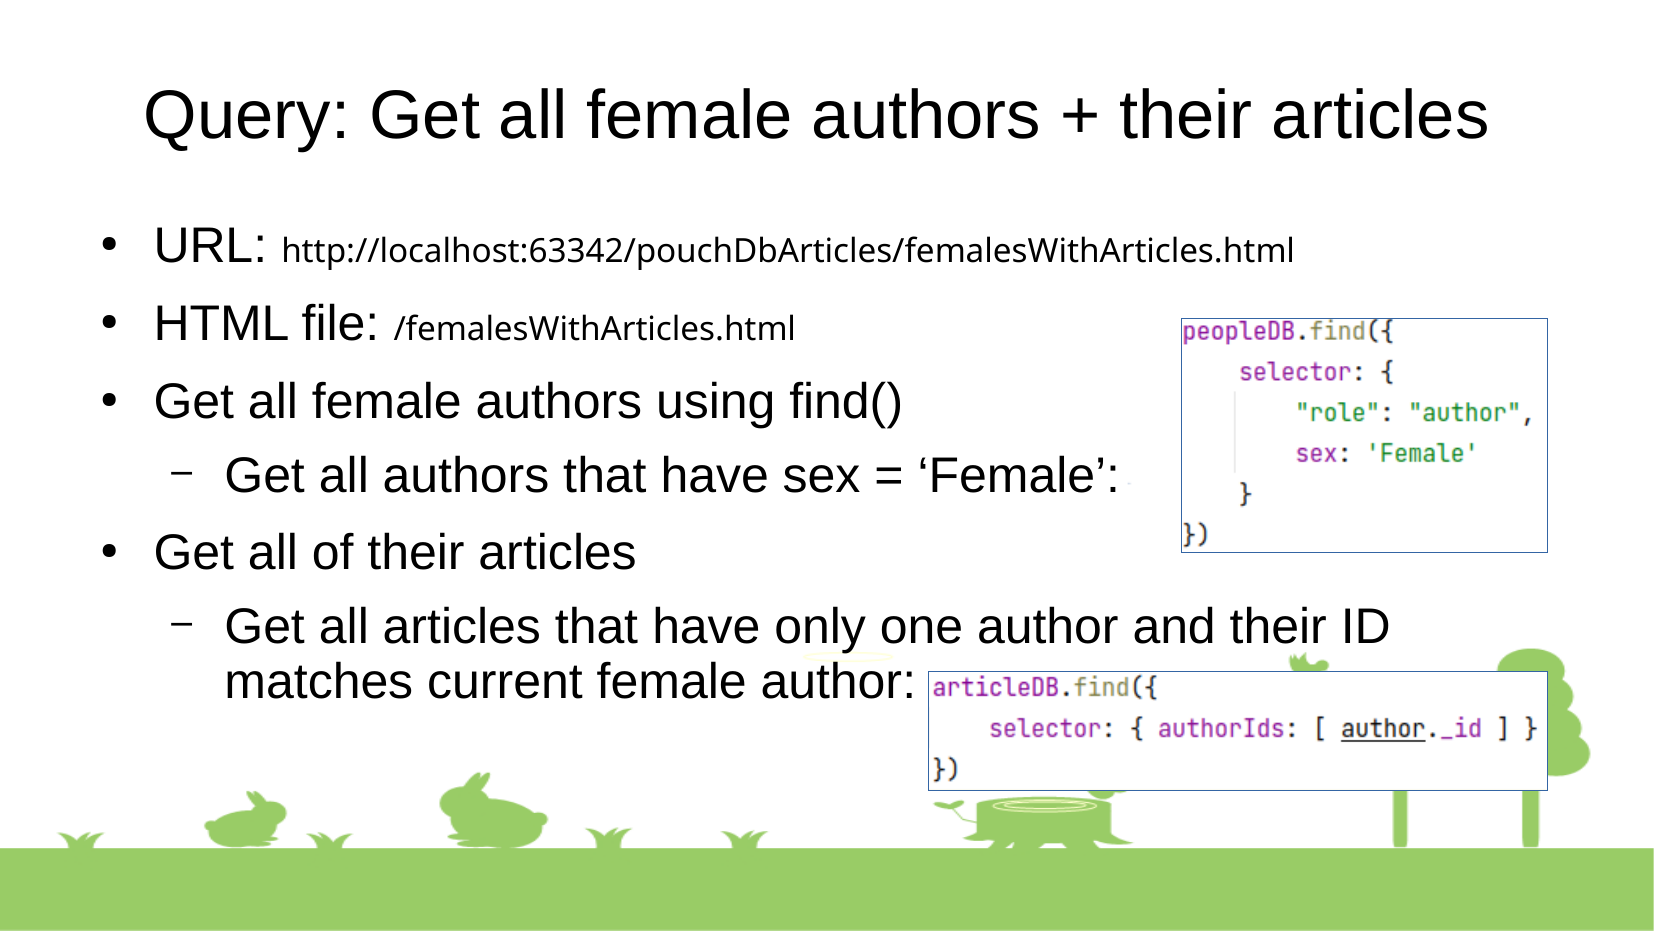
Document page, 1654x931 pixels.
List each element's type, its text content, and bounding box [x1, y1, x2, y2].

title Query: Get all female authors + their articles [82, 37, 1571, 193]
picture [0, 0, 1654, 931]
list URL: http://localhost:63342/pouchDbArticles/femalesWithArticles.html HTML file: /femalesWithArticles.html Get all female authors using find() Get all authors that have sex = ‘Female’: Get all of their articles Get all articles that have only one author and their ID matches current female author: [82, 217, 1571, 758]
